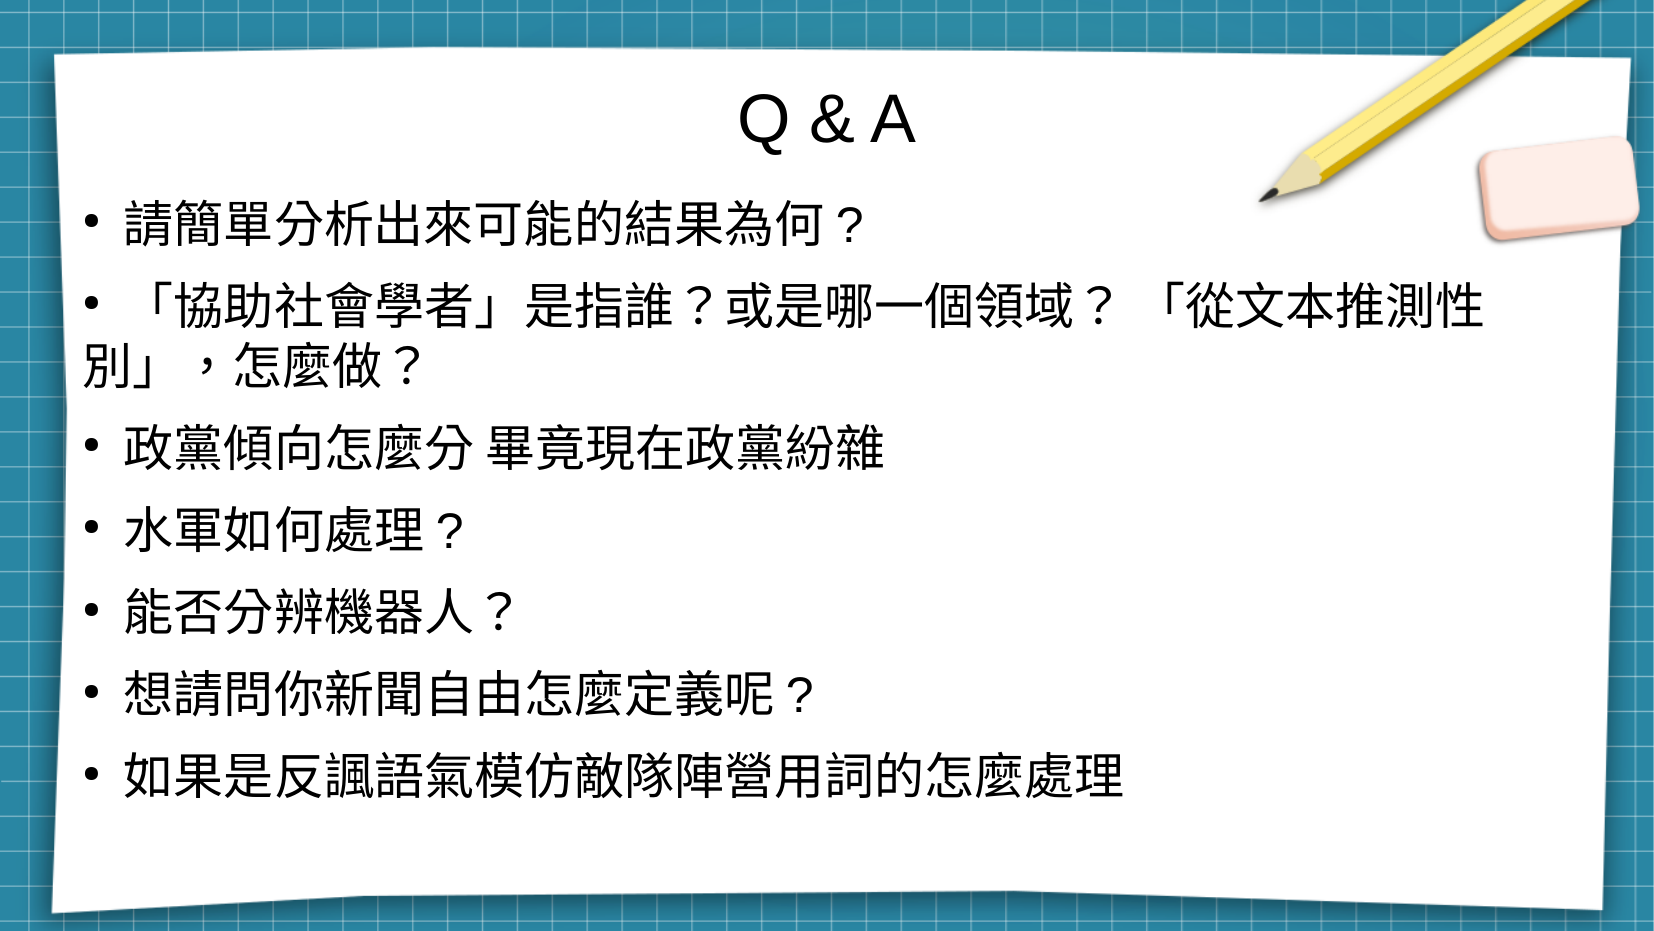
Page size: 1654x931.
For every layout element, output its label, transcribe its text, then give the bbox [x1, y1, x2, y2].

title Q & A [82, 37, 1571, 192]
list 請簡單分析出來可能的結果為何? 「協助社會學者」是指誰？或是哪一個領域？ 「從文本推測性別」，怎麼做？ 政黨傾向怎麼分 畢竟現在政黨紛雜 水軍如何處理? 能否分辨機器人？ 想請問你新聞自由怎麼定義呢? 如果是反諷語氣模仿敵隊陣營用詞的怎麼處理 [82, 192, 1571, 868]
